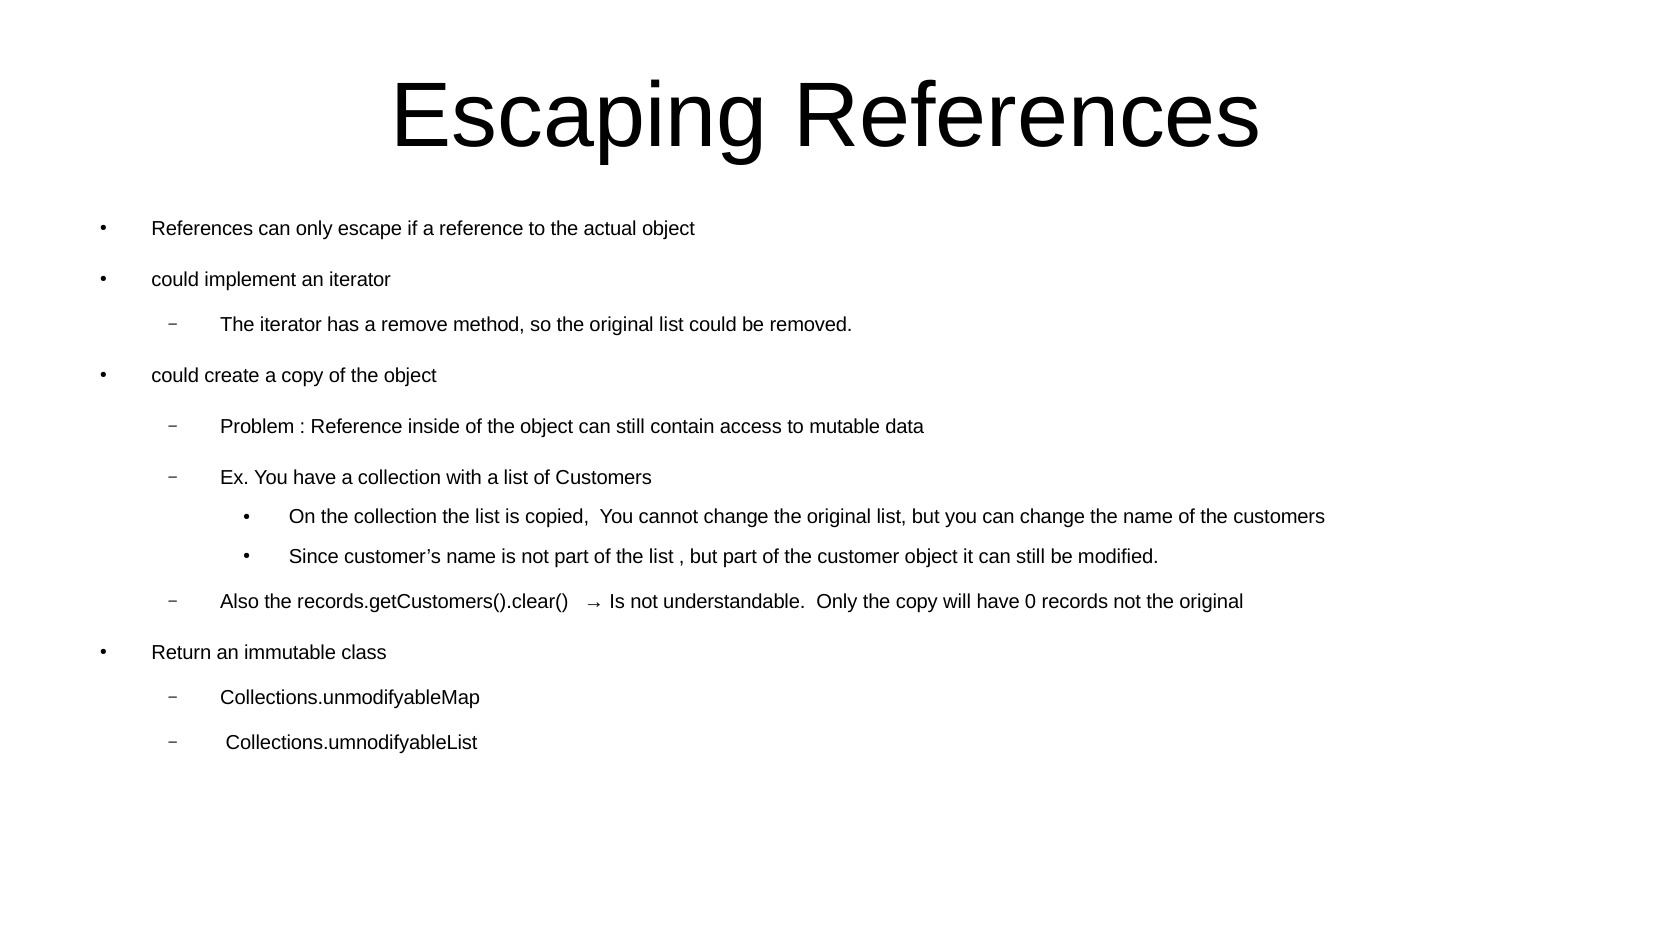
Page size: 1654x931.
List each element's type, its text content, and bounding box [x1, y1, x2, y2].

list References can only escape if a reference to the actual object could implement an iterator The iterator has a remove method, so the original list could be removed. could create a copy of the object Problem : Reference inside of the object can still contain access to mutable data Ex. You have a collection with a list of Customers On the collection the list is copied, You cannot change the original list, but you can change the name of the customers Since customer’s name is not part of the list , but part of the customer object it can still be modified. Also the records.getCustomers().clear() → Is not understandable. Only the copy will have 0 records not the original Return an immutable class Collections.unmodifyableMap Collections.umnodifyableList [82, 217, 1571, 758]
title Escaping References [82, 37, 1571, 193]
